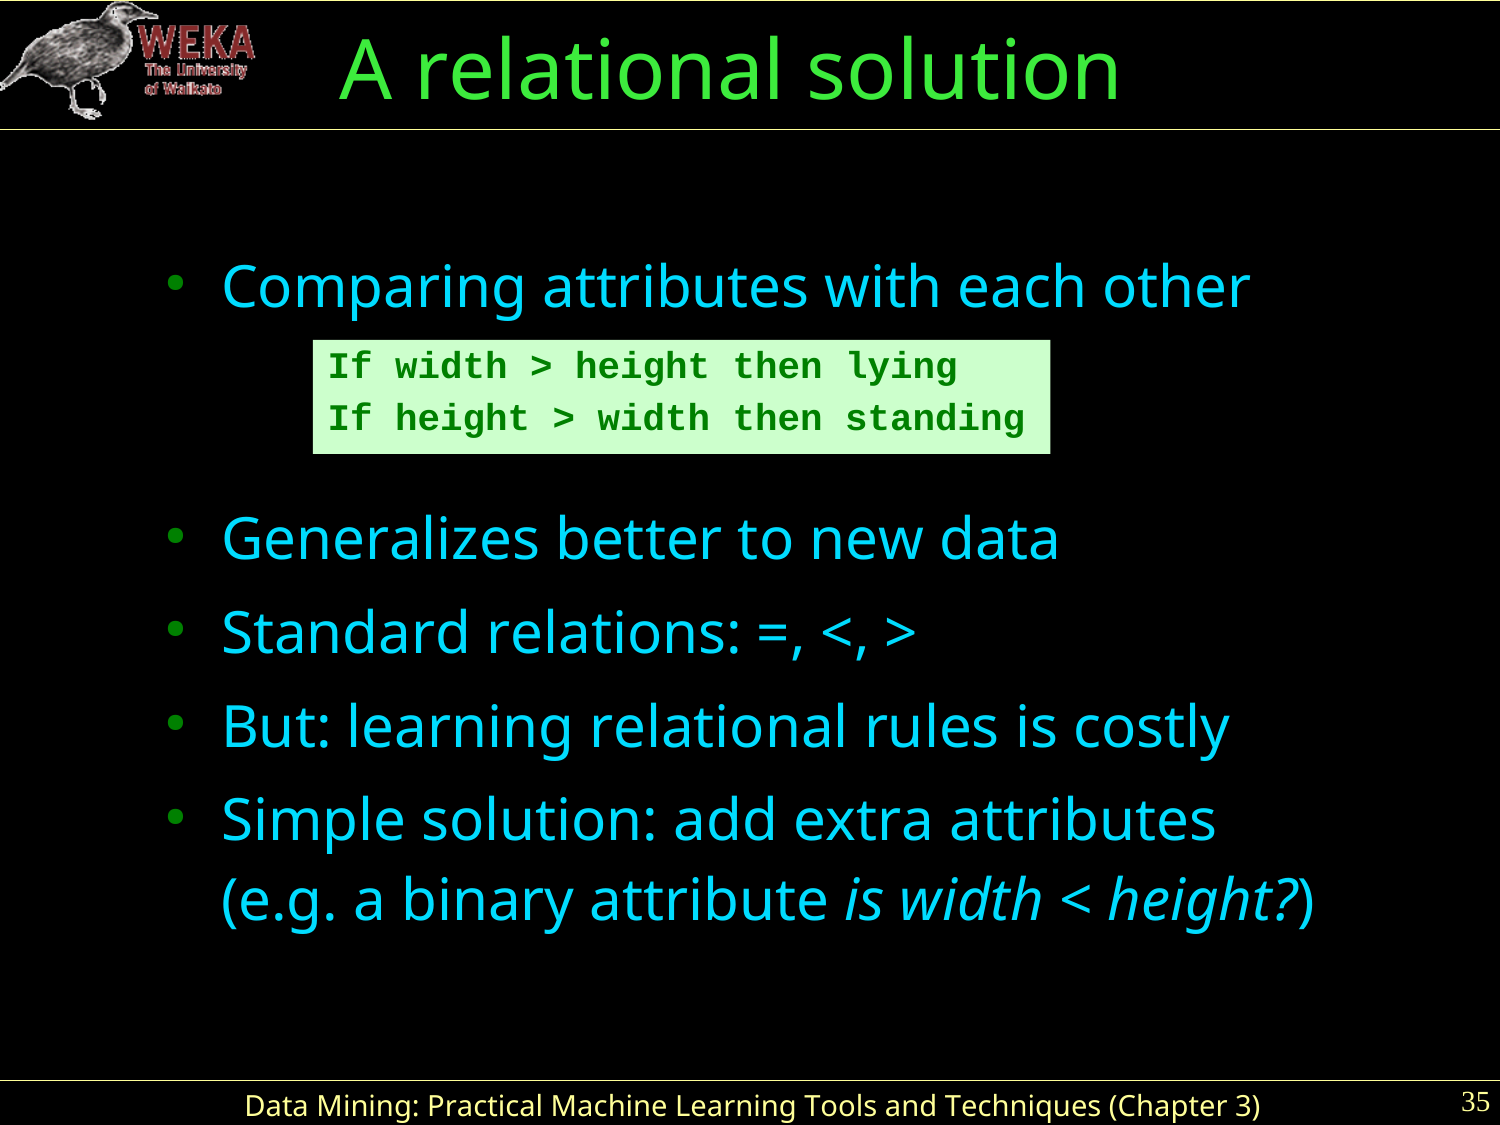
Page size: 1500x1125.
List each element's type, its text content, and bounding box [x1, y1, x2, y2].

text_box Comparing attributes with each other Generalizes better to new data Standard relations: =, <, > But: learning relational rules is costly Simple solution: add extra attributes (e.g. a binary attribute is width < height?) [149, 237, 1388, 950]
title A relational solution [324, 0, 1500, 148]
picture [0, 1, 266, 129]
text_box If width > height then lying If height > width then standing [312, 339, 1051, 454]
